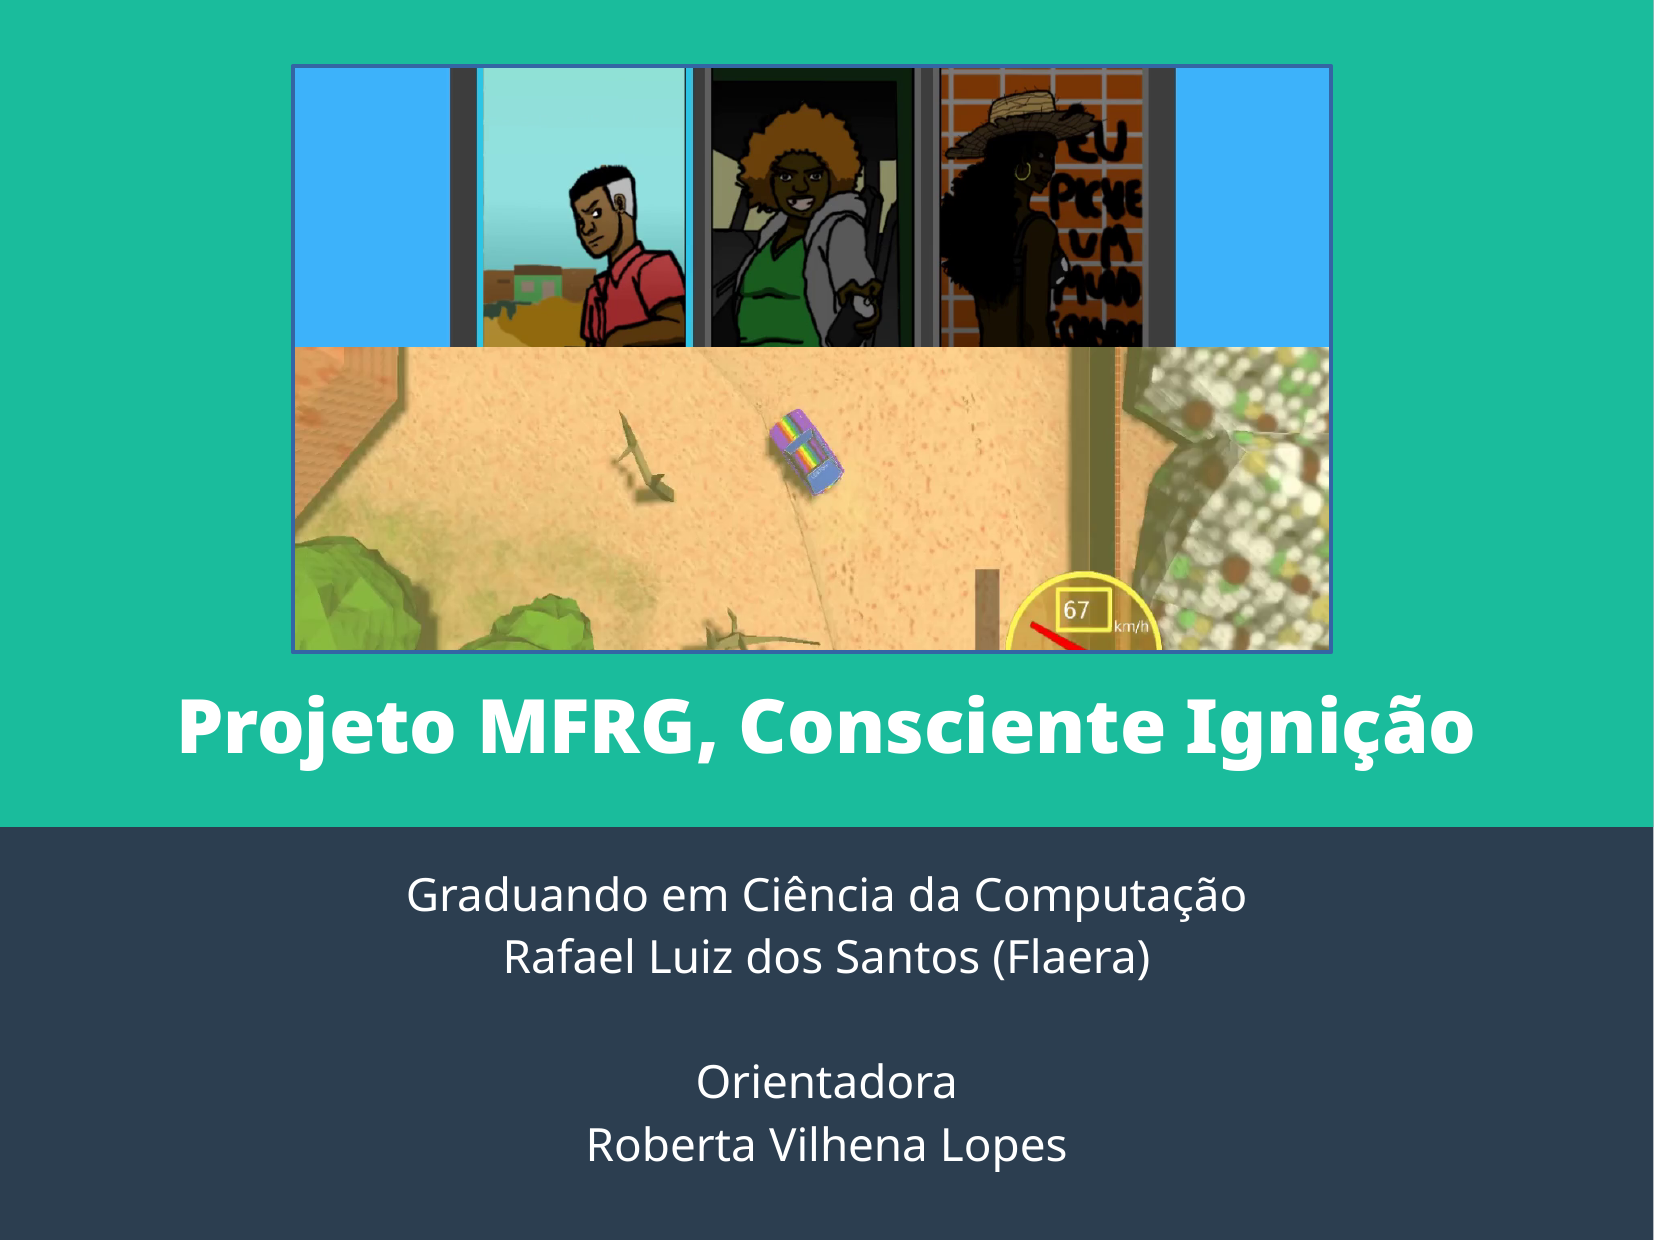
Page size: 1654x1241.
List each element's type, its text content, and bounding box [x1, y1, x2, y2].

subtitle Graduando em Ciência da Computação Rafael Luiz dos Santos (Flaera) Orientadora Roberta Vilhena Lopes [59, 856, 1595, 1182]
picture [295, 68, 1329, 650]
title Projeto MFRG, Consciente Ignição [59, 620, 1595, 778]
